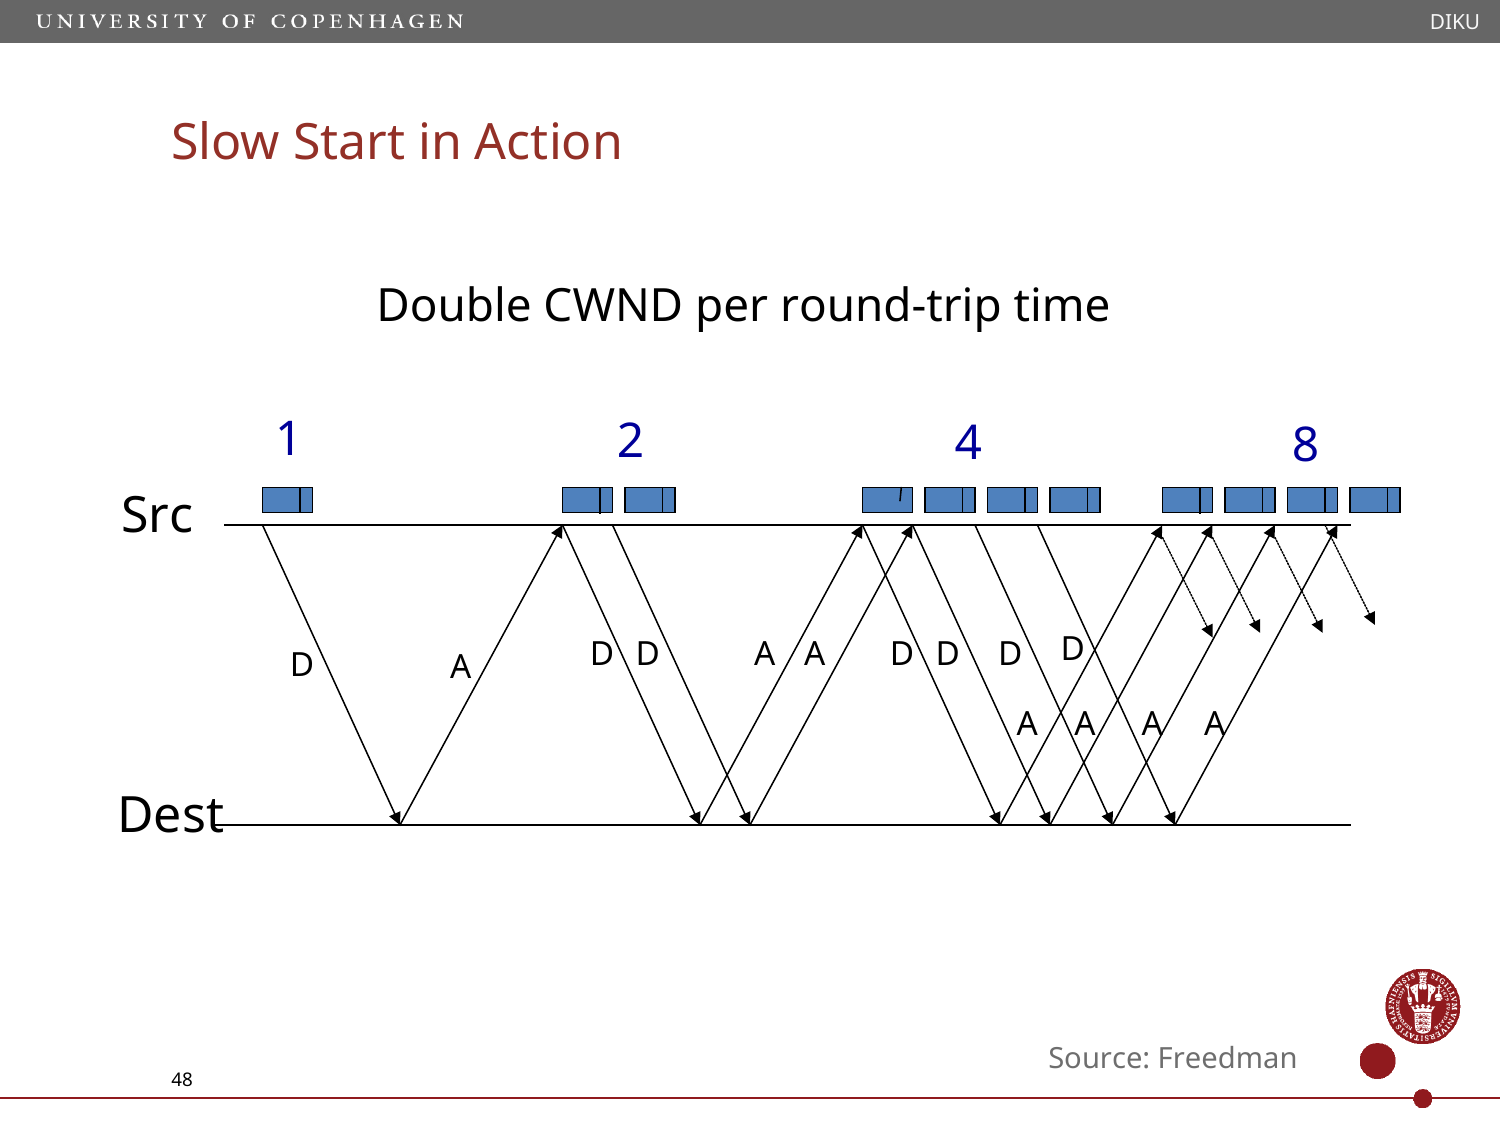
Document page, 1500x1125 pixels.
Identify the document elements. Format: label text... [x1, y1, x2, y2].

text_box A [1126, 694, 1178, 751]
text_box DIKU [469, 0, 1495, 43]
text_box A [435, 637, 487, 693]
text_box 2 [602, 402, 660, 476]
text_box D [275, 635, 329, 692]
text_box Source: Freedman [1033, 1031, 1341, 1083]
text_box [1201, 487, 1213, 513]
text_box Src [106, 474, 209, 551]
text_box [1287, 487, 1324, 513]
text_box A [1001, 694, 1053, 751]
text_box <number> [171, 1067, 522, 1092]
text_box [1263, 487, 1275, 513]
text_box [1026, 487, 1038, 513]
text_box [987, 487, 1024, 513]
text_box 1 [260, 399, 318, 473]
text_box [862, 487, 913, 513]
text_box D [920, 624, 975, 681]
text_box D [983, 624, 1038, 681]
text_box D [1045, 619, 1100, 676]
text_box [624, 487, 662, 513]
text_box [562, 487, 599, 513]
text_box [601, 487, 613, 513]
text_box [1388, 487, 1400, 513]
text_box A [1126, 723, 1139, 751]
text_box A [739, 624, 789, 681]
text_box A [789, 624, 841, 681]
text_box A [1189, 694, 1241, 751]
text_box [1049, 487, 1087, 513]
text_box [301, 487, 313, 513]
picture [0, 910, 1500, 1122]
text_box D [620, 624, 675, 681]
title Slow Start in Action [171, 75, 1329, 171]
text_box [963, 487, 975, 513]
text_box A [1059, 694, 1111, 751]
text_box Double CWND per round-trip time [361, 267, 1126, 338]
text_box [1162, 487, 1199, 513]
text_box [1326, 487, 1338, 513]
text_box [1088, 487, 1100, 513]
text_box [1349, 487, 1387, 513]
text_box D [575, 624, 620, 681]
text_box [262, 487, 299, 513]
text_box [1224, 487, 1262, 513]
text_box 4 [939, 404, 998, 478]
text_box 8 [1277, 406, 1335, 480]
text_box [663, 487, 675, 513]
text_box [924, 487, 962, 513]
text_box D [875, 624, 920, 681]
text_box Dest [102, 774, 239, 851]
